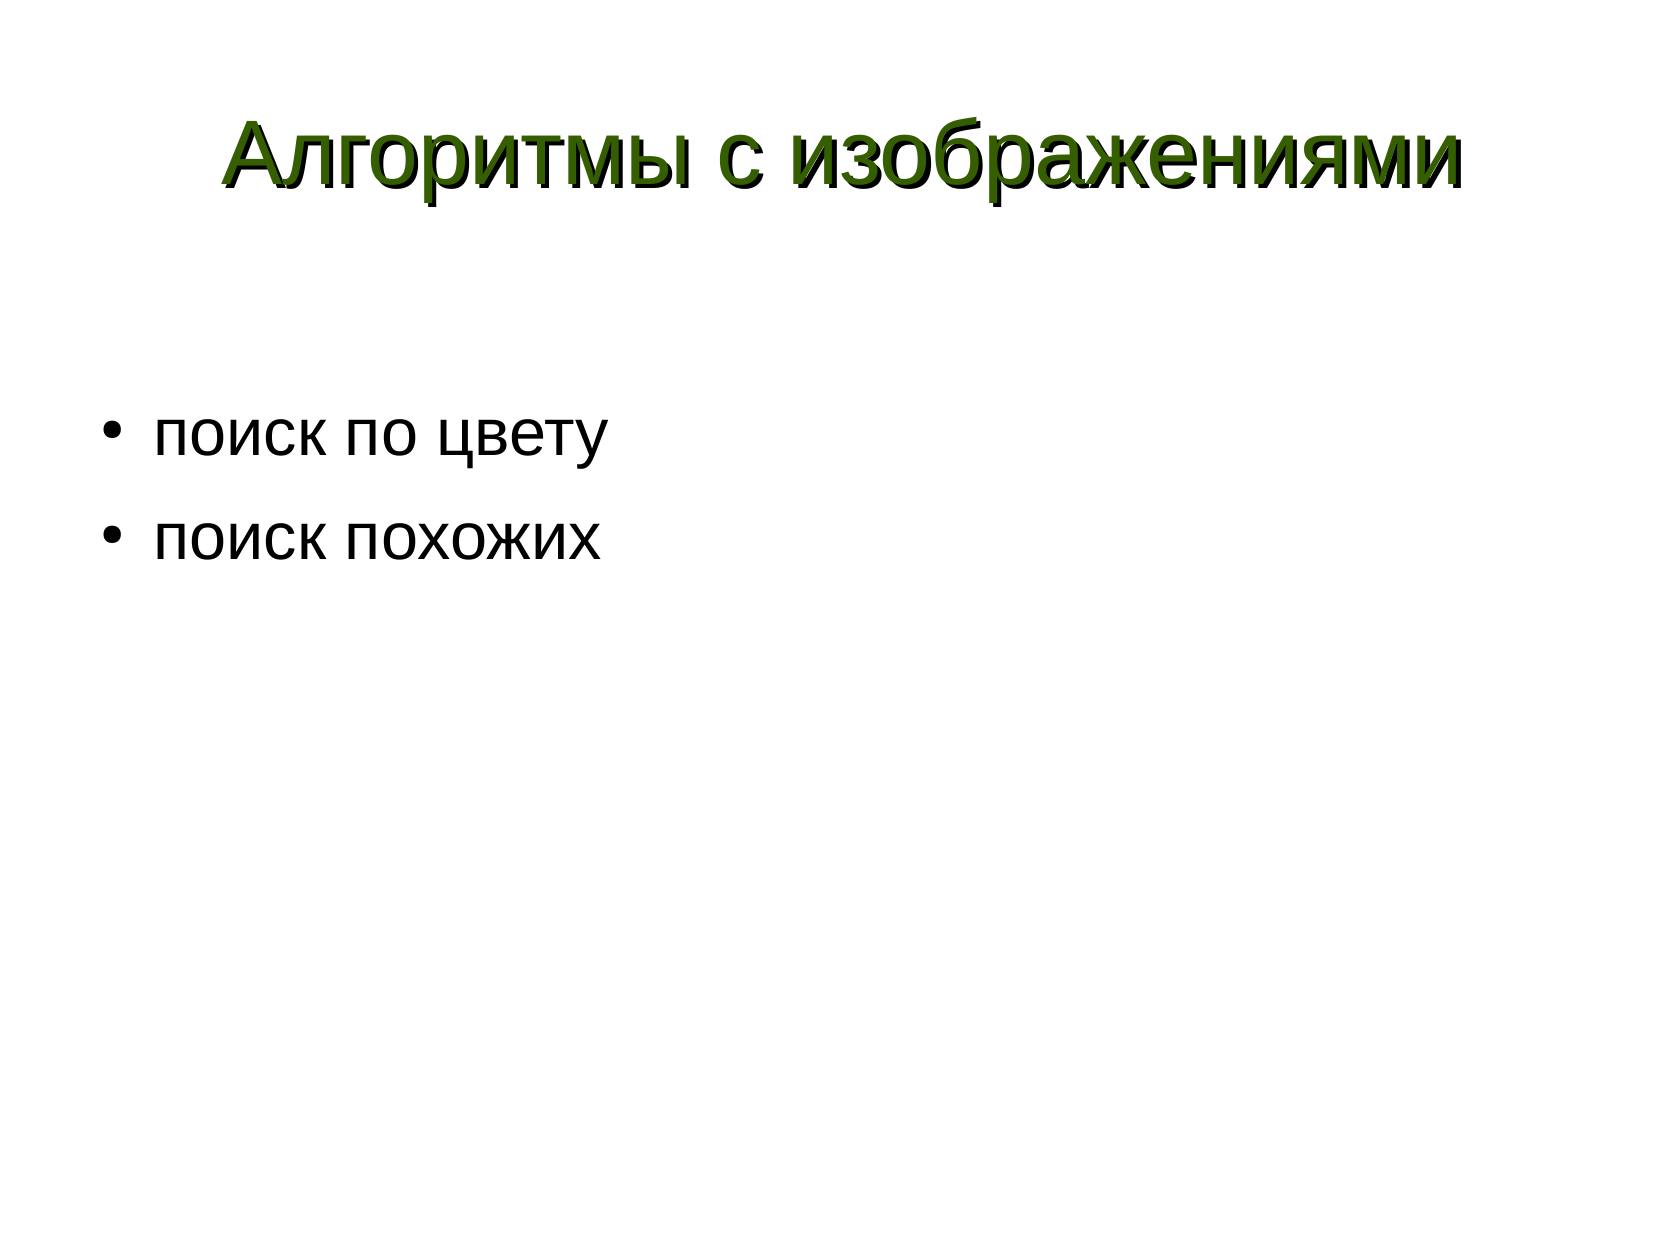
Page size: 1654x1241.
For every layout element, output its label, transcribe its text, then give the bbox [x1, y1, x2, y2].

list поиск по цвету поиск похожих [82, 290, 1571, 1109]
title Алгоритмы с изображениями [82, 49, 1571, 257]
